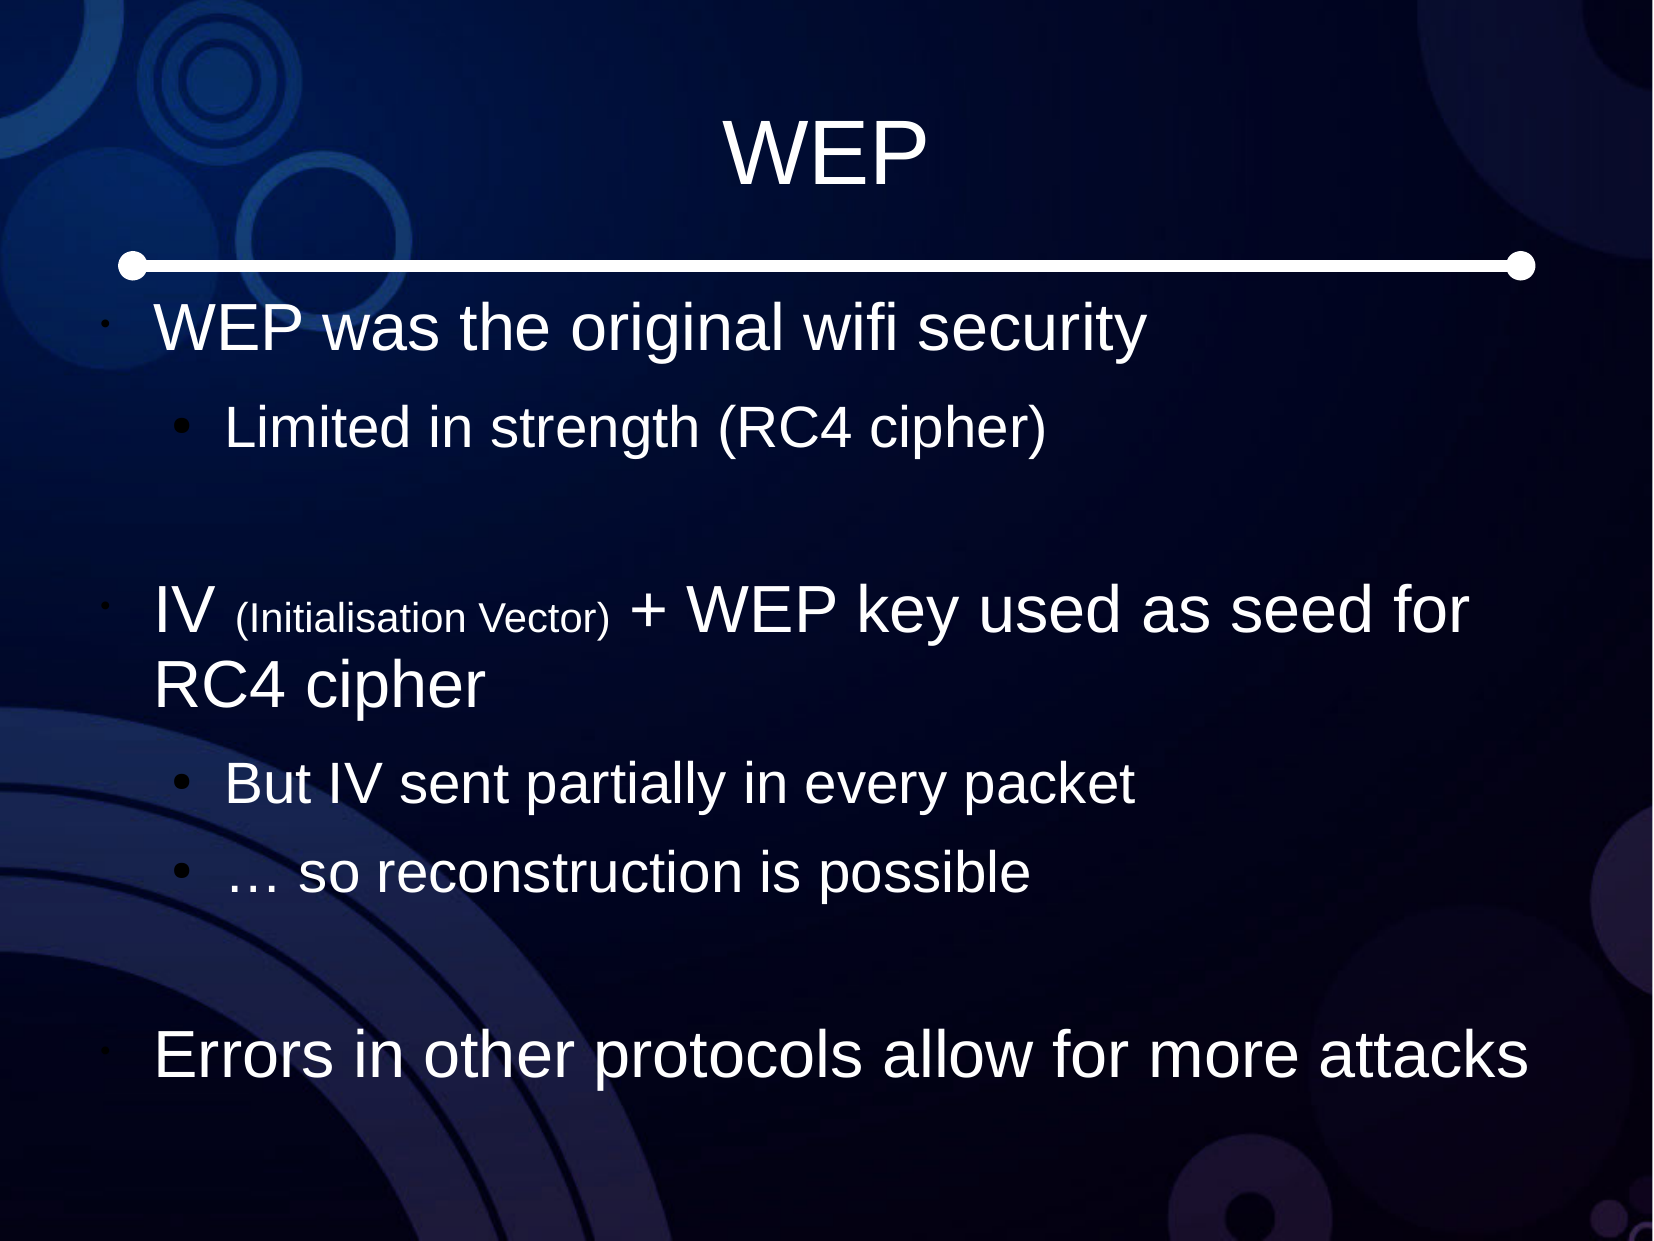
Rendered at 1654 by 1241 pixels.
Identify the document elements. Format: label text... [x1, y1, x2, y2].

list WEP was the original wifi security Limited in strength (RC4 cipher) IV (Initialisation Vector) + WEP key used as seed for RC4 cipher But IV sent partially in every packet … so reconstruction is possible Errors in other protocols allow for more attacks [82, 290, 1571, 1094]
picture [0, 0, 1653, 1241]
title WEP [82, 56, 1571, 250]
